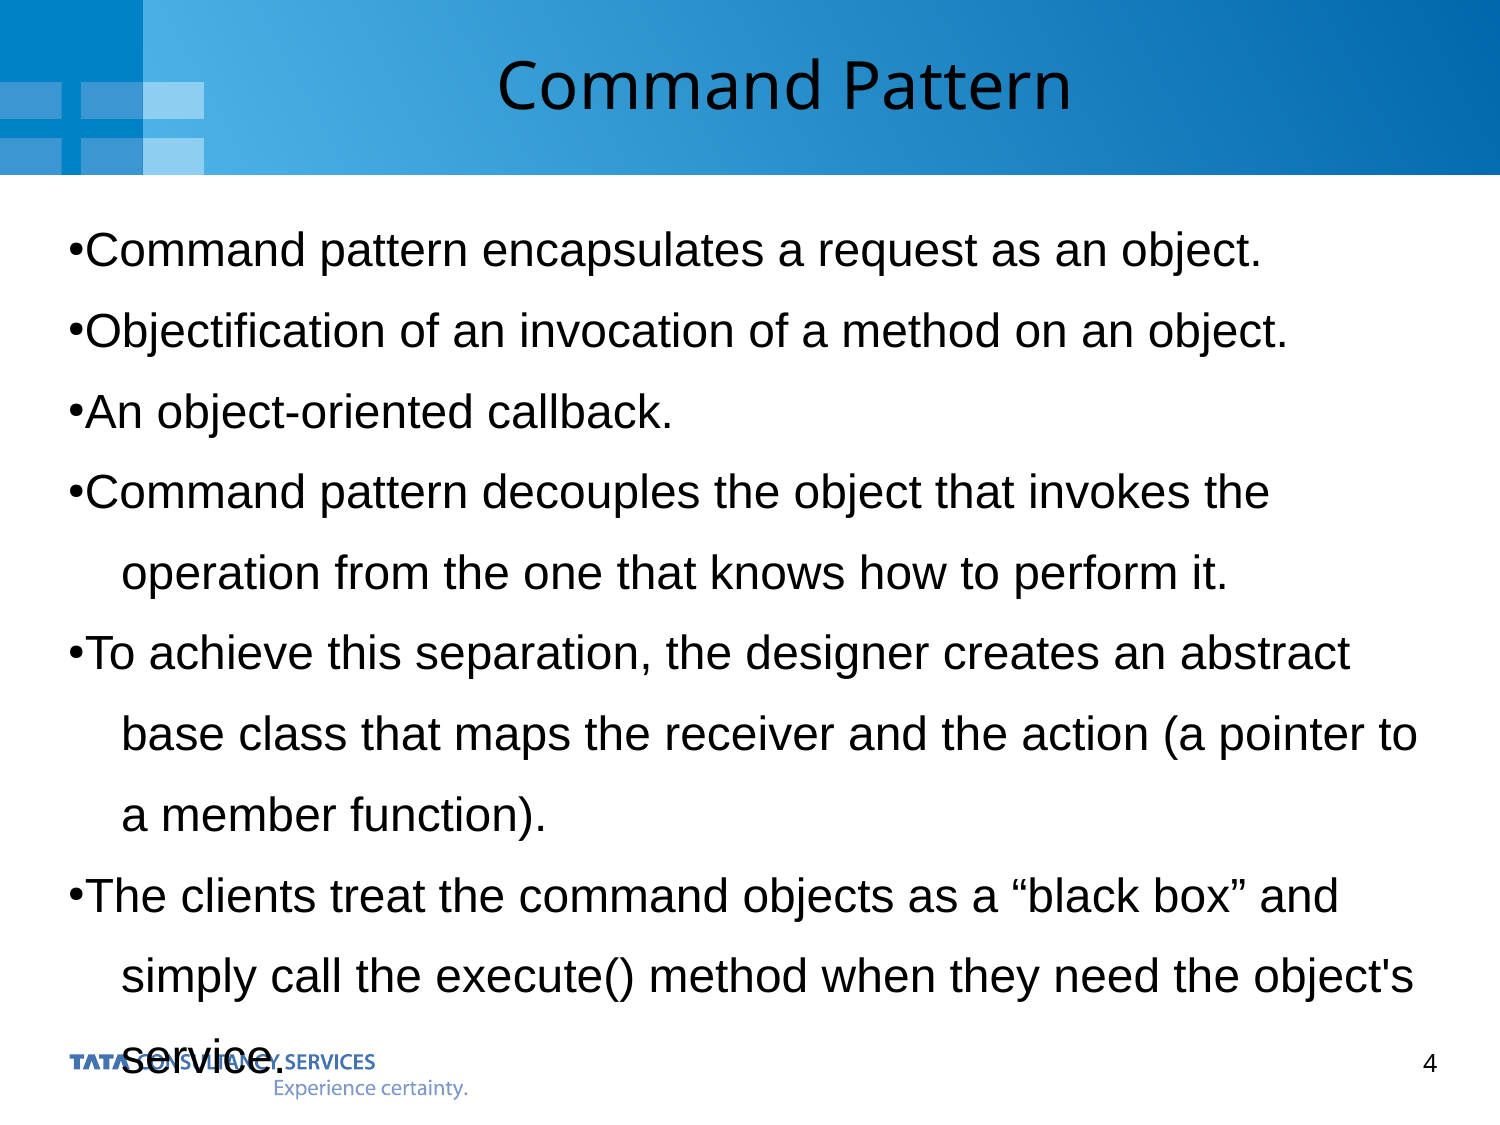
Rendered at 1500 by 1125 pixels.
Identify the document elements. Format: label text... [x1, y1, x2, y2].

text_box Command Pattern [224, 11, 1347, 154]
text_box Command pattern encapsulates a request as an object. Objectification of an invocation of a method on an object. An object-oriented callback. Command pattern decouples the object that invokes the operation from the one that knows how to perform it. To achieve this separation, the designer creates an abstract base class that maps the receiver and the action (a pointer to a member function). The clients treat the command objects as a “black box” and simply call the execute() method when they need the object's service. [35, 188, 1465, 1057]
